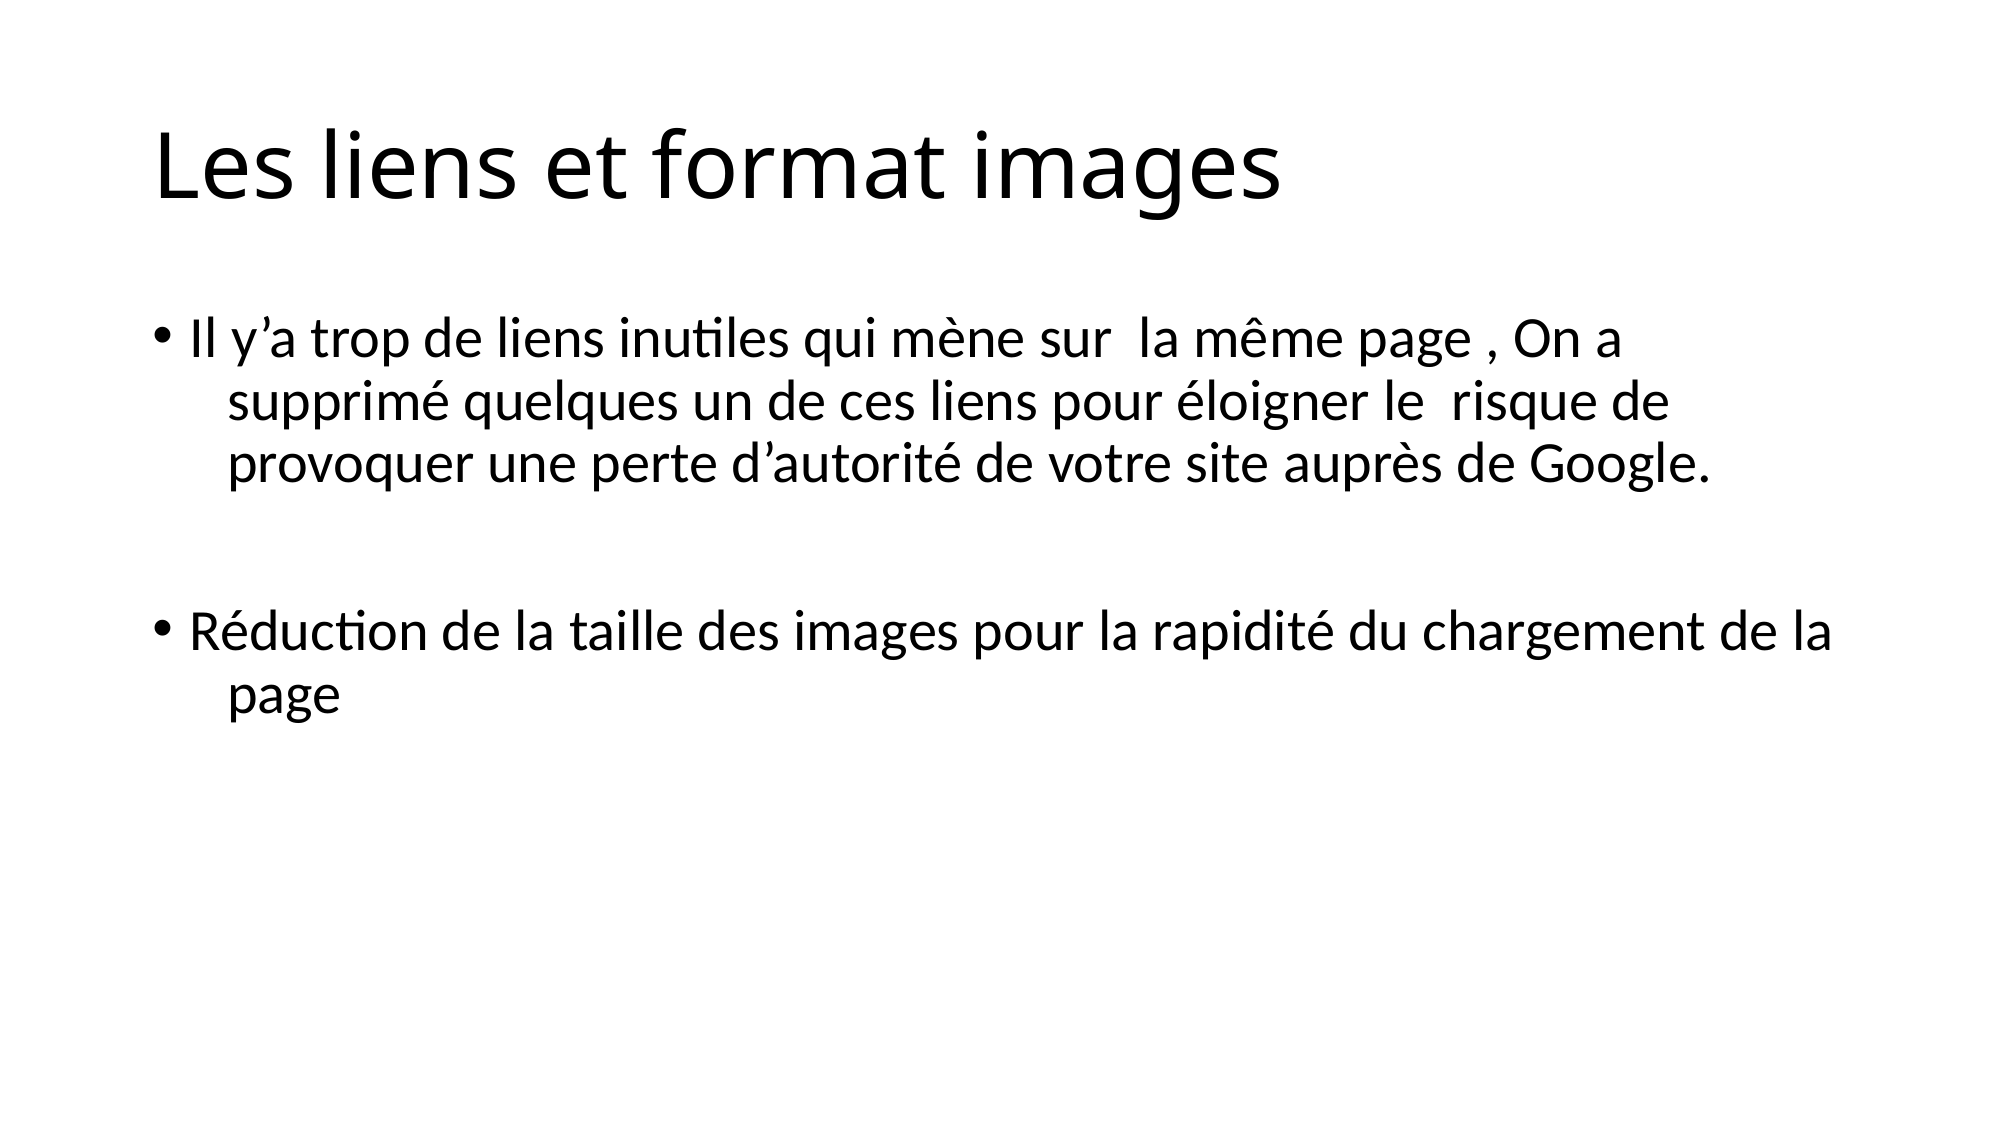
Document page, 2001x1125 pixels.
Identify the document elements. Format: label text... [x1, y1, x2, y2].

title Les liens et format images [137, 59, 1863, 278]
list Il y’a trop de liens inutiles qui mène sur la même page , On a supprimé quelques un de ces liens pour éloigner le risque de provoquer une perte d’autorité de votre site auprès de Google. Réduction de la taille des images pour la rapidité du chargement de la page [137, 299, 1863, 1014]
